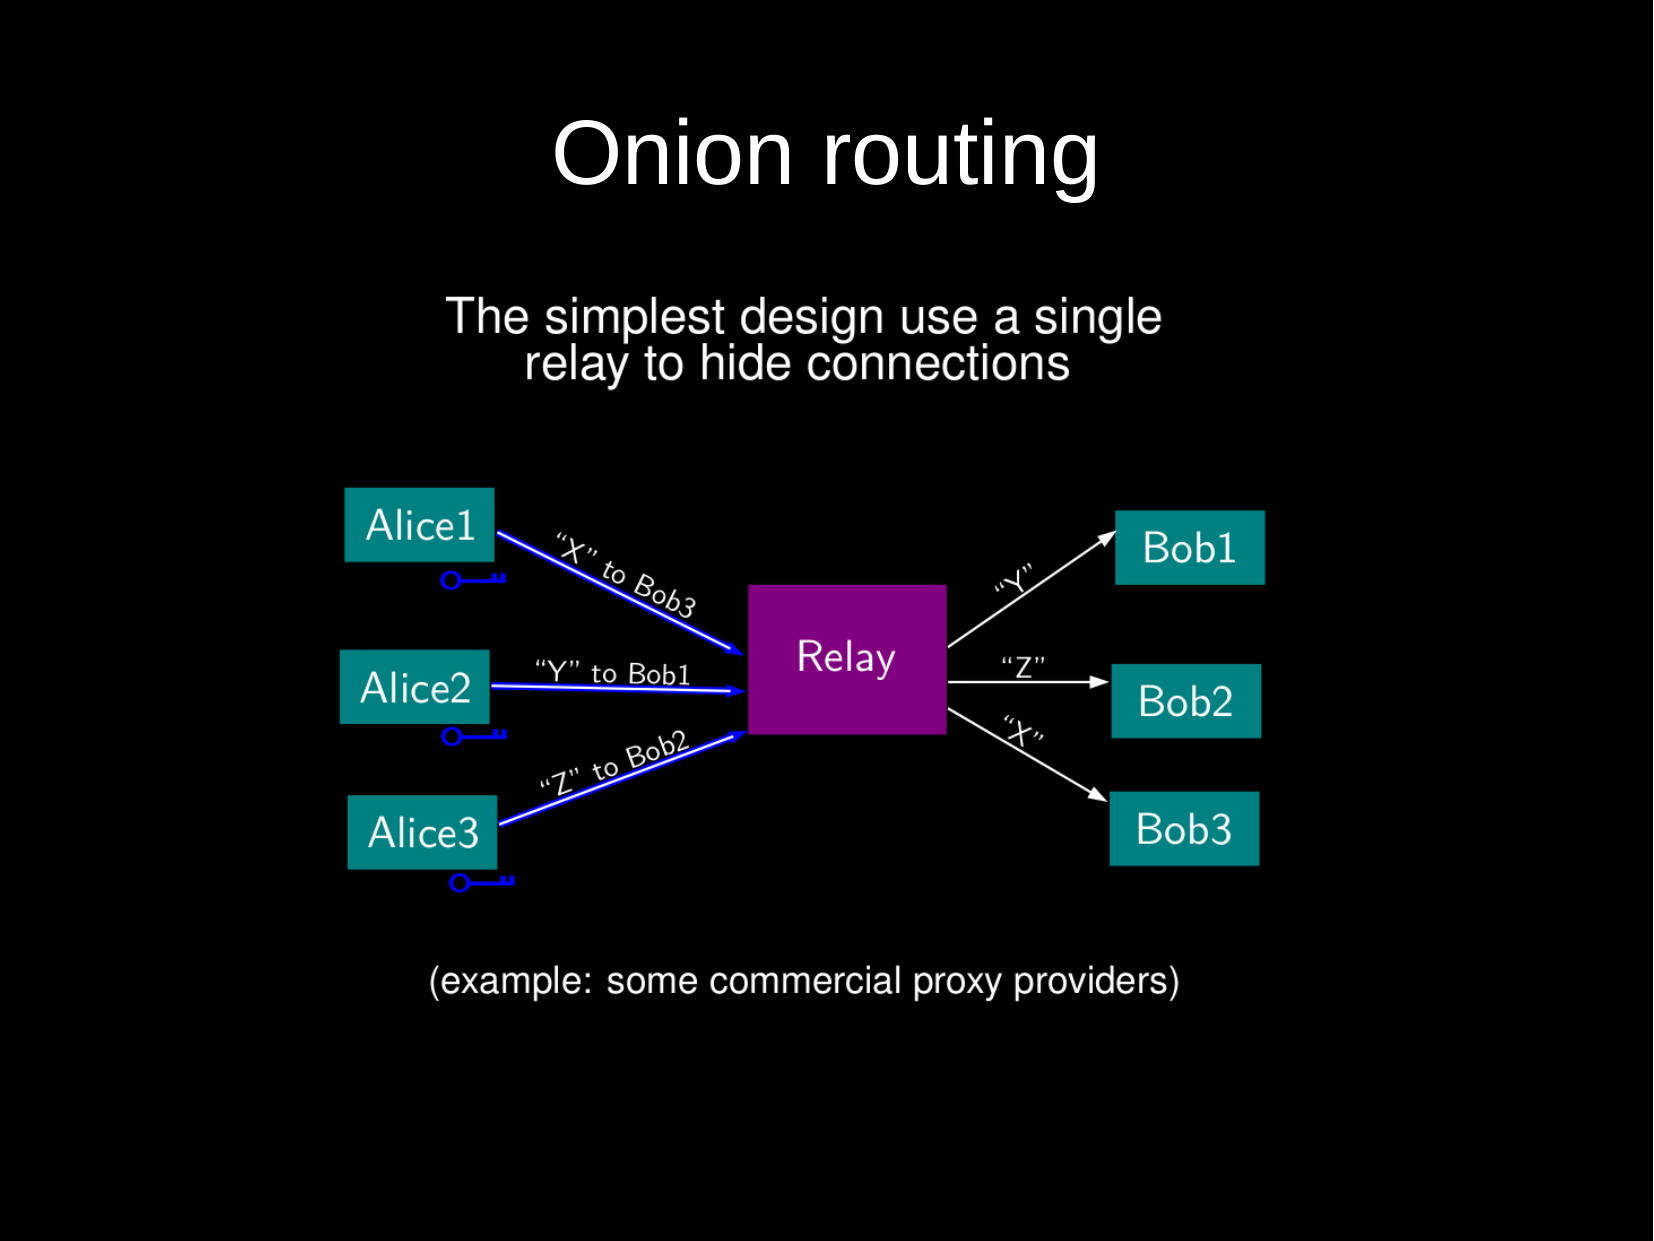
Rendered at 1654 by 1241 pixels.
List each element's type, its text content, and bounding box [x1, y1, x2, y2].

picture [333, 290, 1286, 1010]
title Onion routing [82, 49, 1571, 257]
